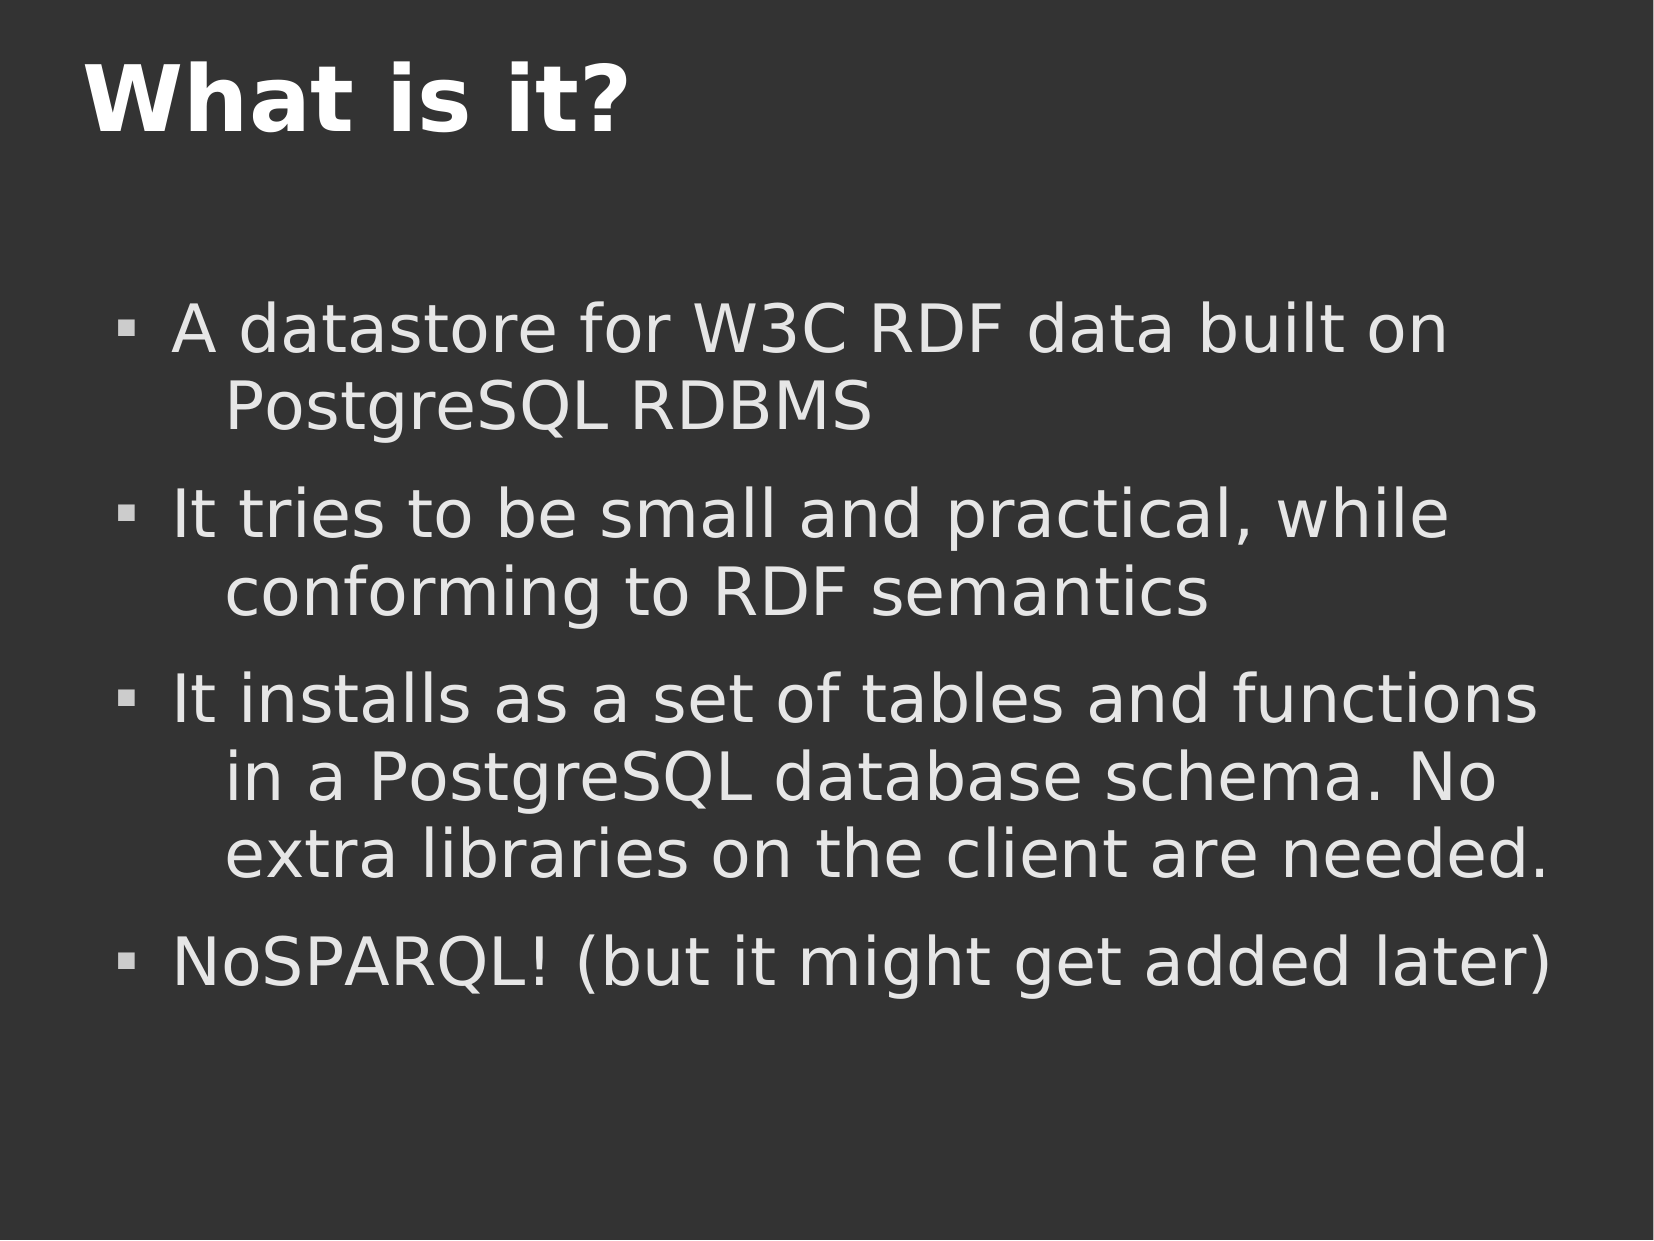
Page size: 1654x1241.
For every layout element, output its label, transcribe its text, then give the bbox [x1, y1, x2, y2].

title What is it? [82, 46, 1571, 154]
list A datastore for W3C RDF data built on PostgreSQL RDBMS It tries to be small and practical, while conforming to RDF semantics It installs as a set of tables and functions in a PostgreSQL database schema. No extra libraries on the client are needed. NoSPARQL! (but it might get added later) [82, 290, 1571, 1094]
